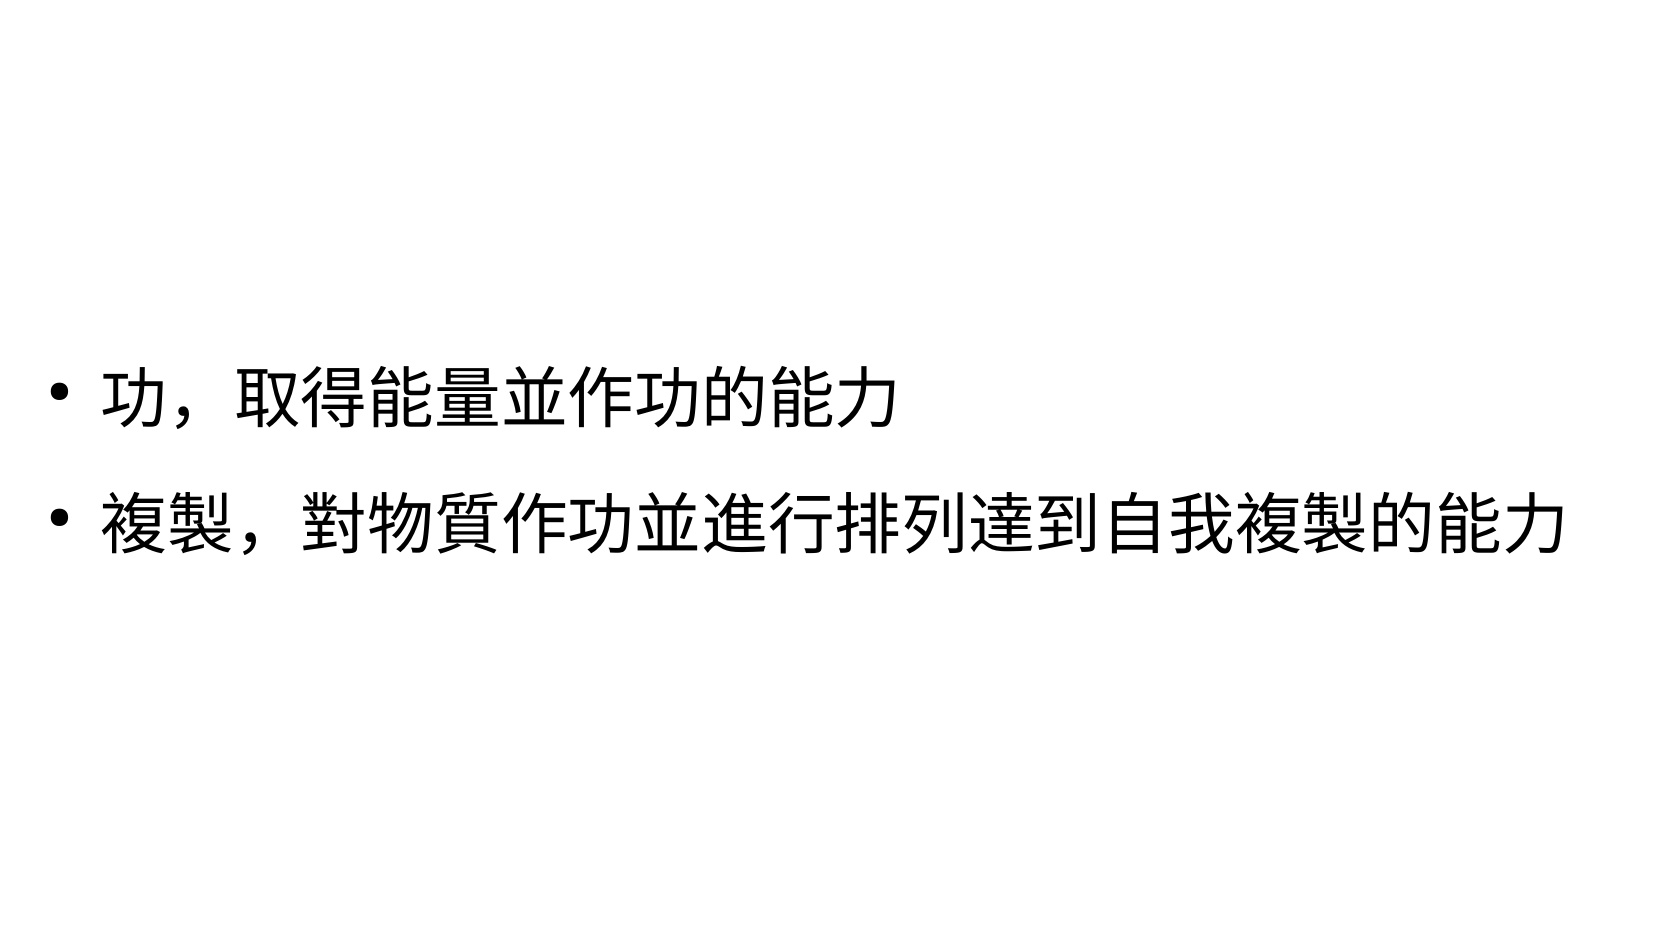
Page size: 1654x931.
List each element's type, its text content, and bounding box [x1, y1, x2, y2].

list 功，取得能量並作功的能力 複製，對物質作功並進行排列達到自我複製的能力 [30, 345, 1654, 586]
